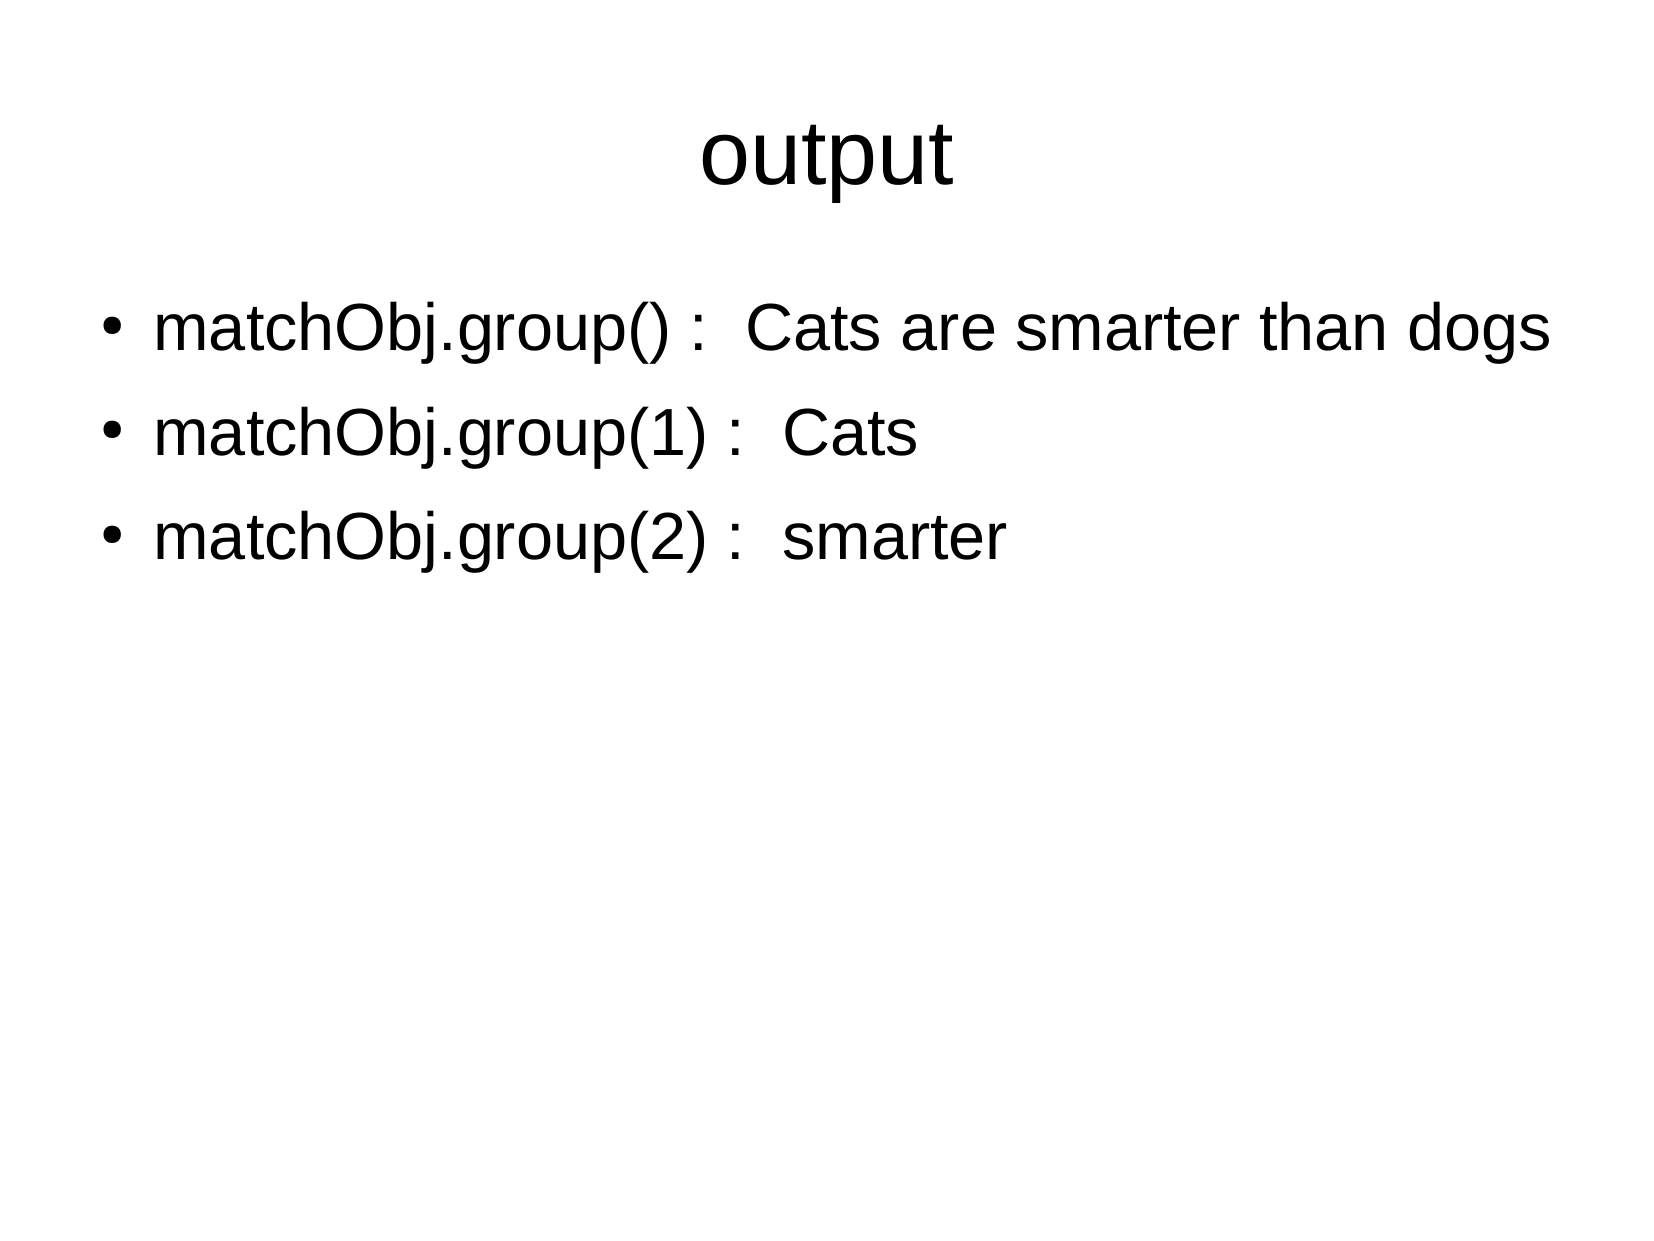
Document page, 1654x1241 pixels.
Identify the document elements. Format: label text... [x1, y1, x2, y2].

list matchObj.group() : Cats are smarter than dogs matchObj.group(1) : Cats matchObj.group(2) : smarter [82, 290, 1571, 1010]
title output [82, 49, 1571, 257]
